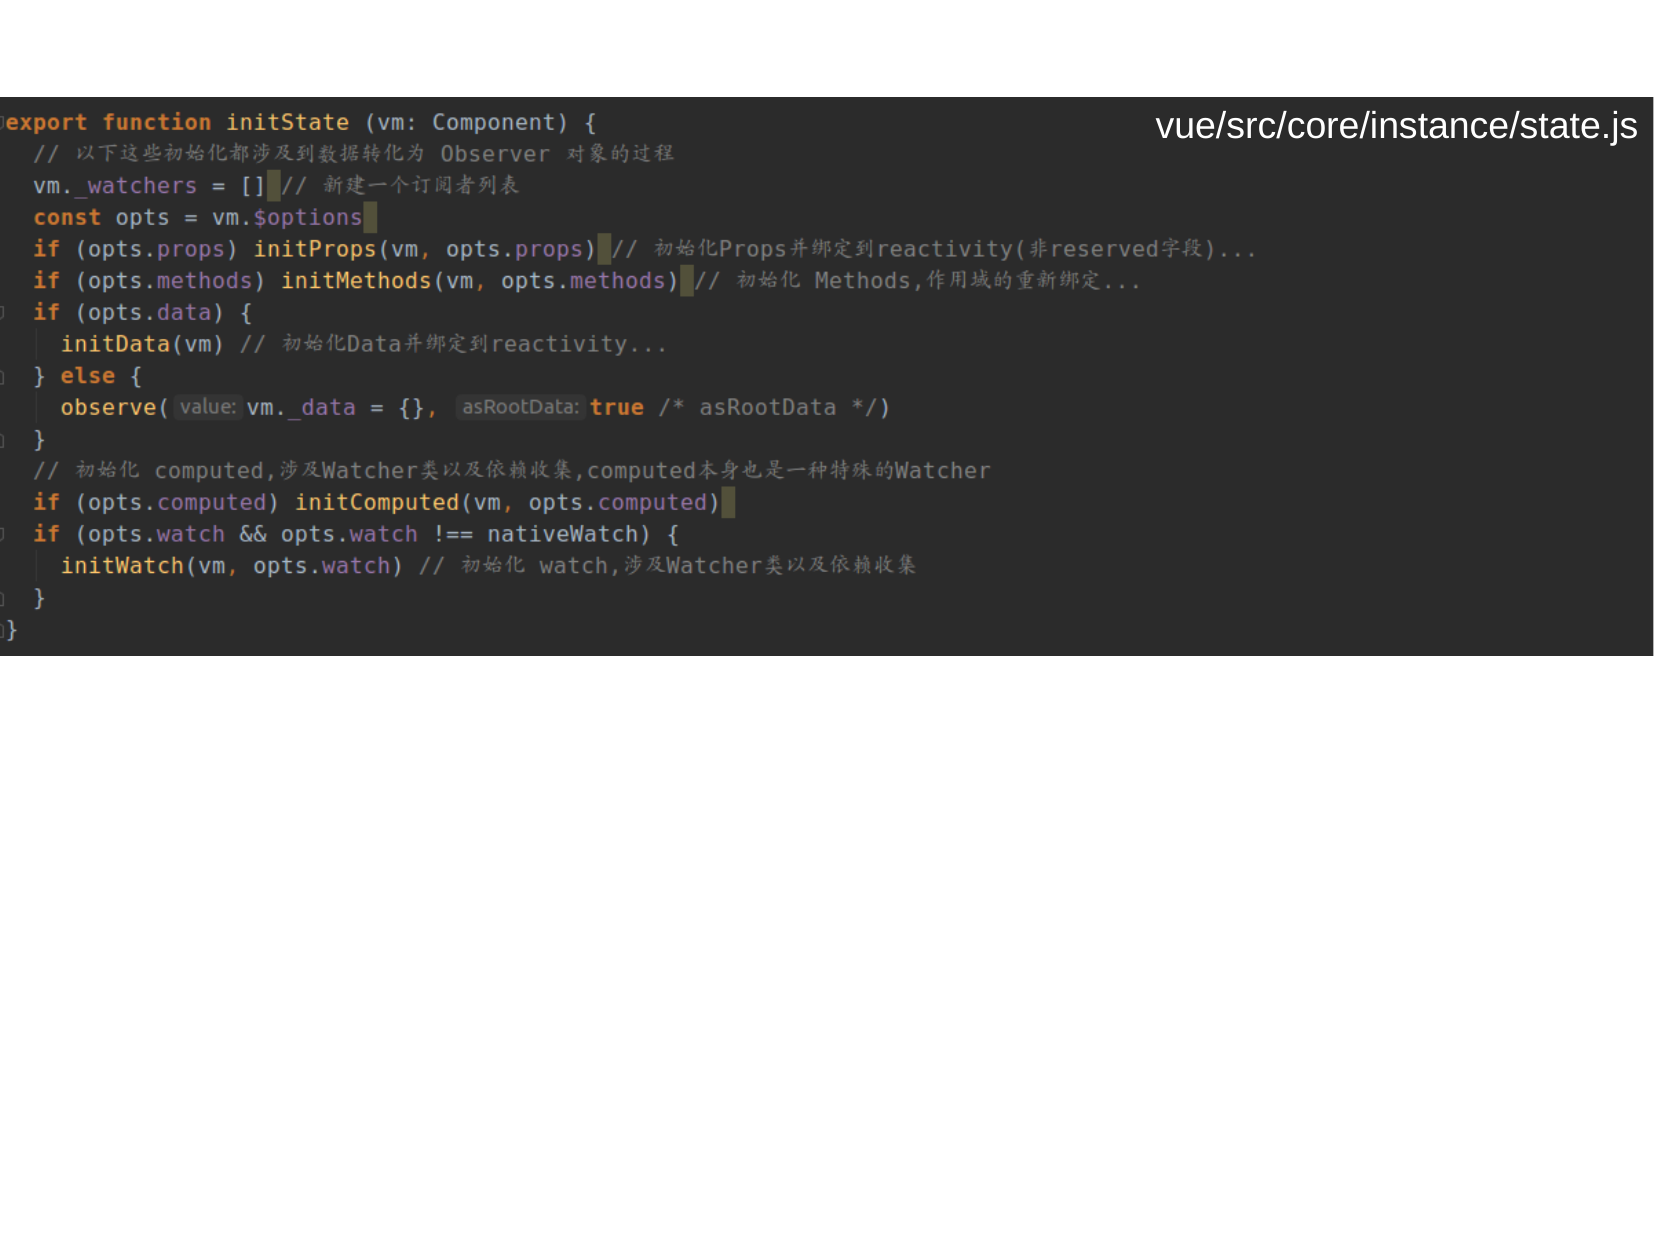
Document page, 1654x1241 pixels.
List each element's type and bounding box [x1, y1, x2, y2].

picture [0, 97, 1654, 657]
